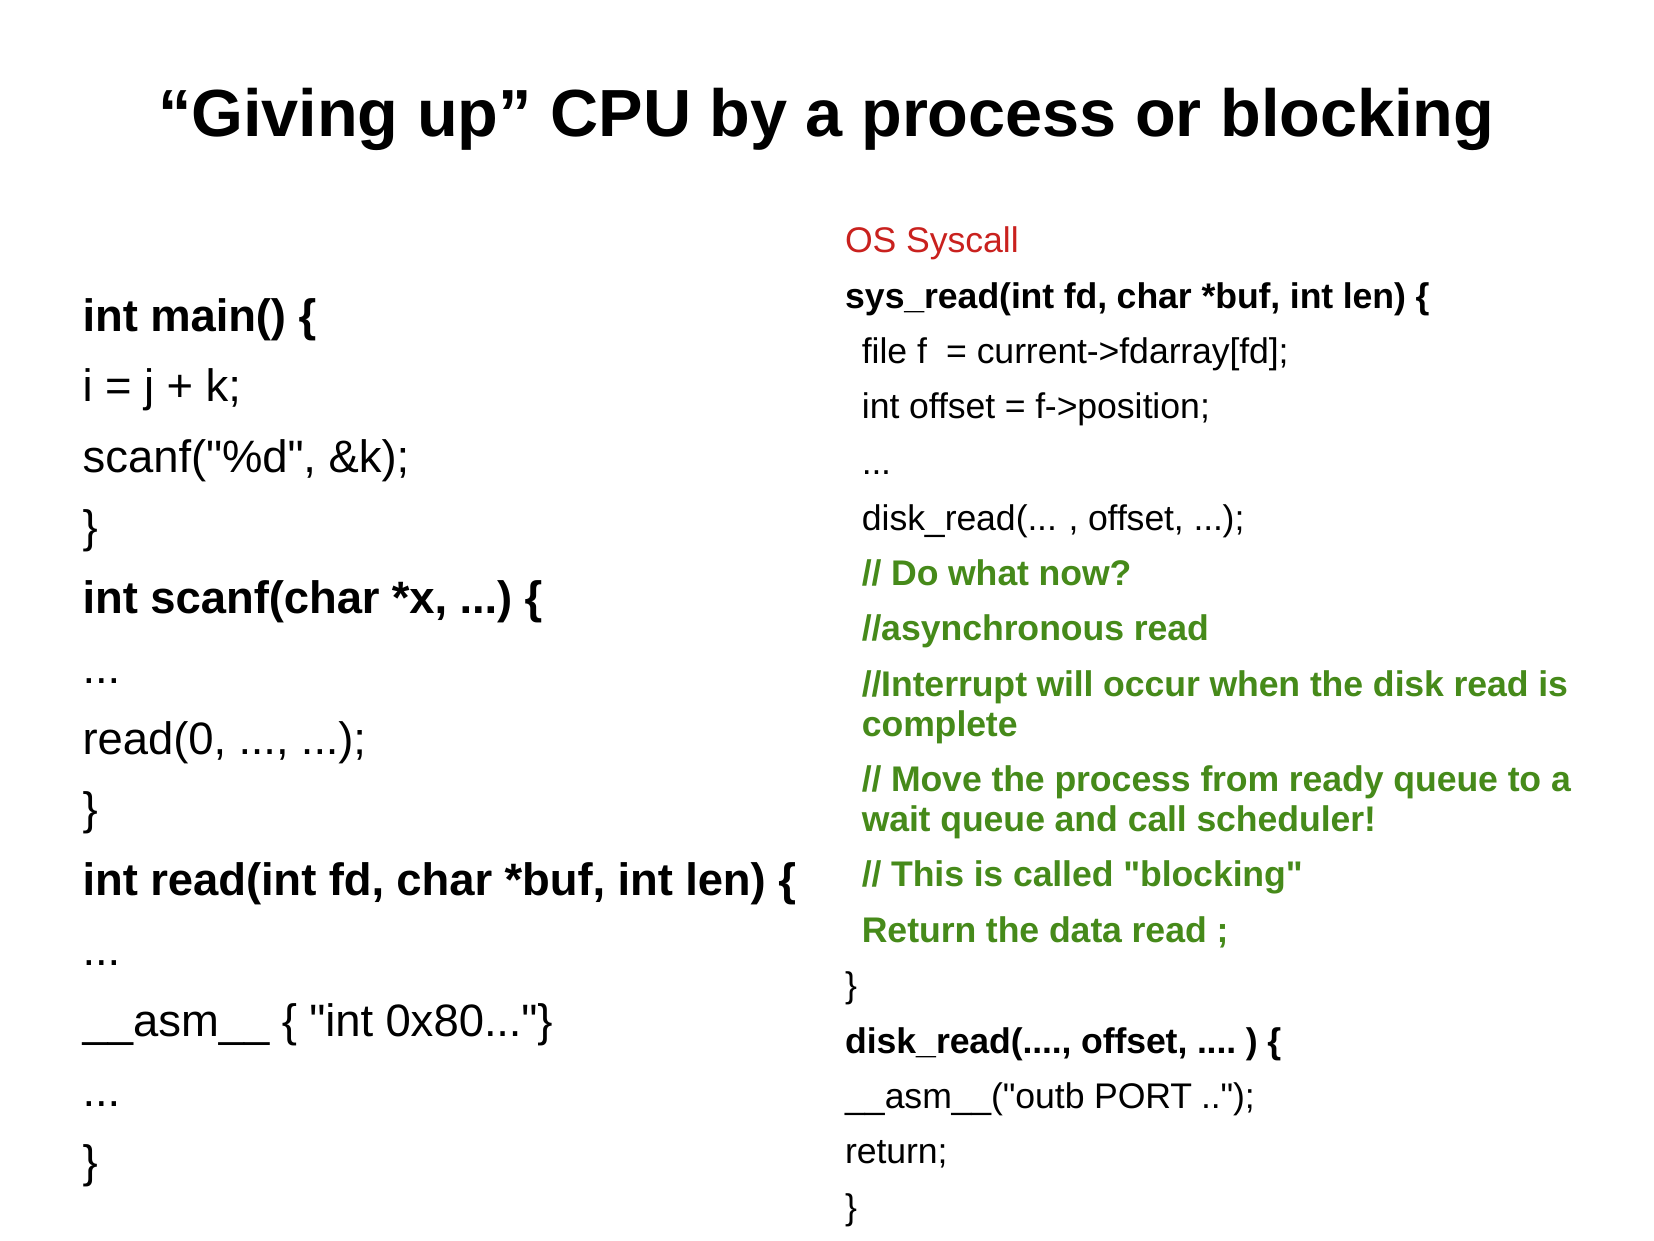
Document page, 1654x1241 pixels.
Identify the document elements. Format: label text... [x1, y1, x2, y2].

title “Giving up” CPU by a process or blocking [82, 9, 1571, 217]
list OS Syscall sys_read(int fd, char *buf, int len) { file f = current->fdarray[fd]; int offset = f->position; ... disk_read(... , offset, ...); // Do what now? //asynchronous read //Interrupt will occur when the disk read is complete // Move the process from ready queue to a wait queue and call scheduler! // This is called "blocking" Return the data read ; } disk_read(...., offset, .... ) { __asm__("outb PORT .."); return; } [845, 220, 1595, 1241]
list int main() { i = j + k; scanf("%d", &k); } int scanf(char *x, ...) { ... read(0, ..., ...); } int read(int fd, char *buf, int len) { ... __asm__ { "int 0x80..."} ... } [82, 290, 804, 1213]
